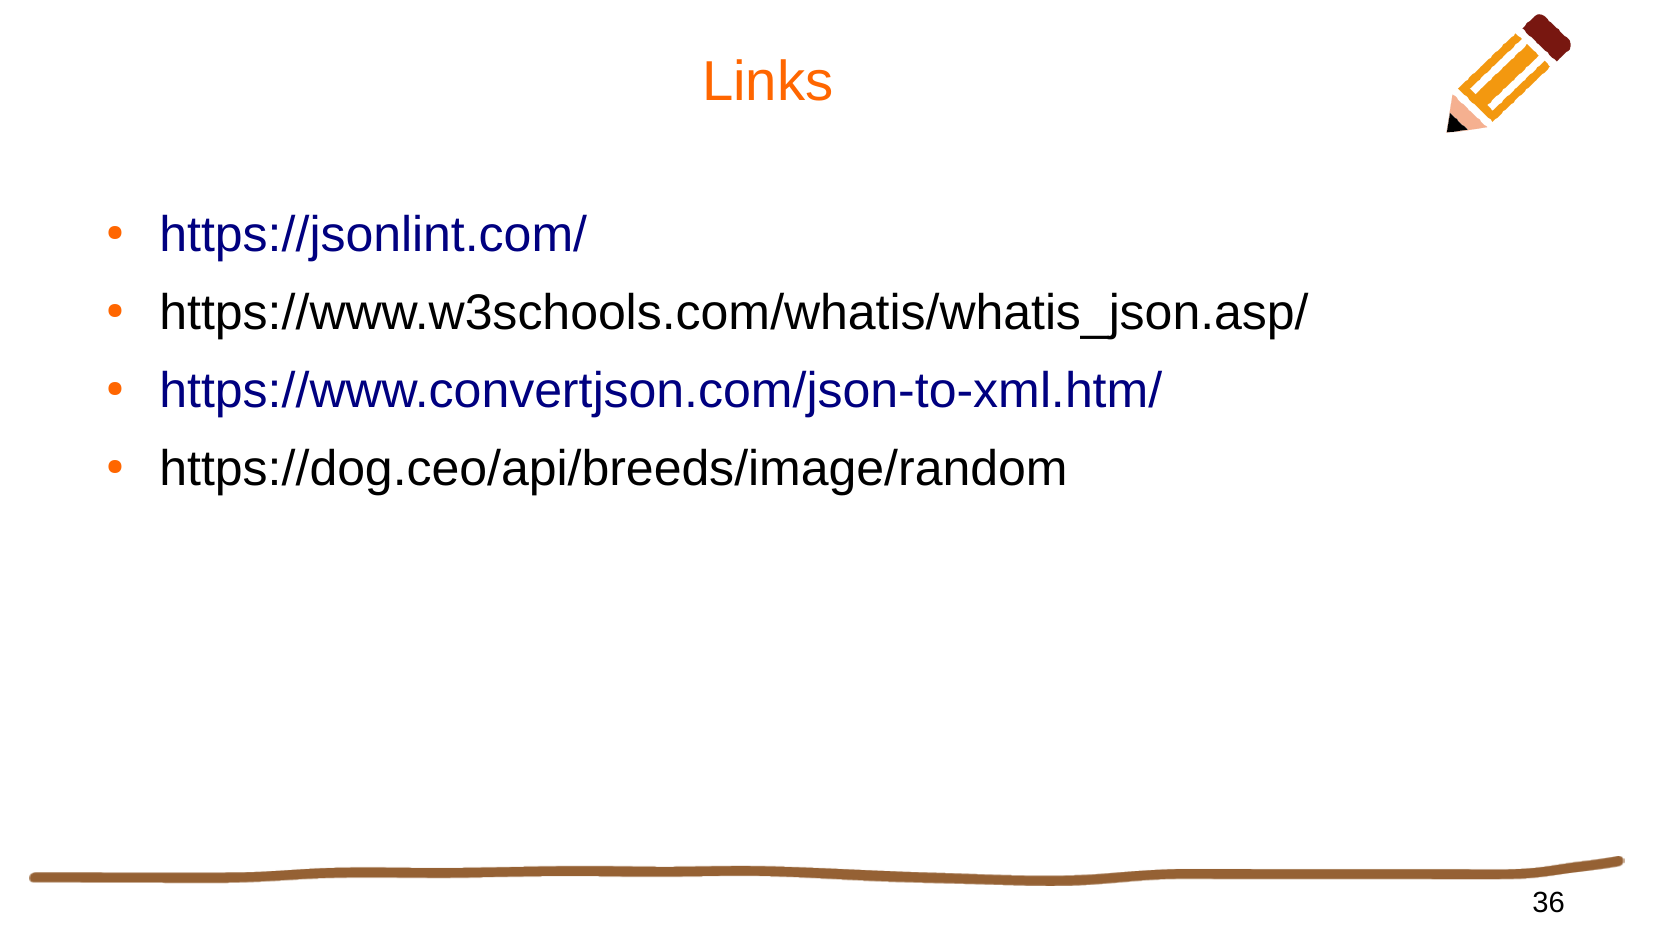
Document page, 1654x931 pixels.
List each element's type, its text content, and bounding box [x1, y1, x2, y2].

picture [1446, 14, 1571, 133]
list https://jsonlint.com/ https://www.w3schools.com/whatis/whatis_json.asp/ https://www.convertjson.com/json-to-xml.htm/ https://dog.ceo/api/breeds/image/random [88, 206, 1447, 857]
picture [29, 856, 1625, 886]
title Links [88, 29, 1447, 133]
